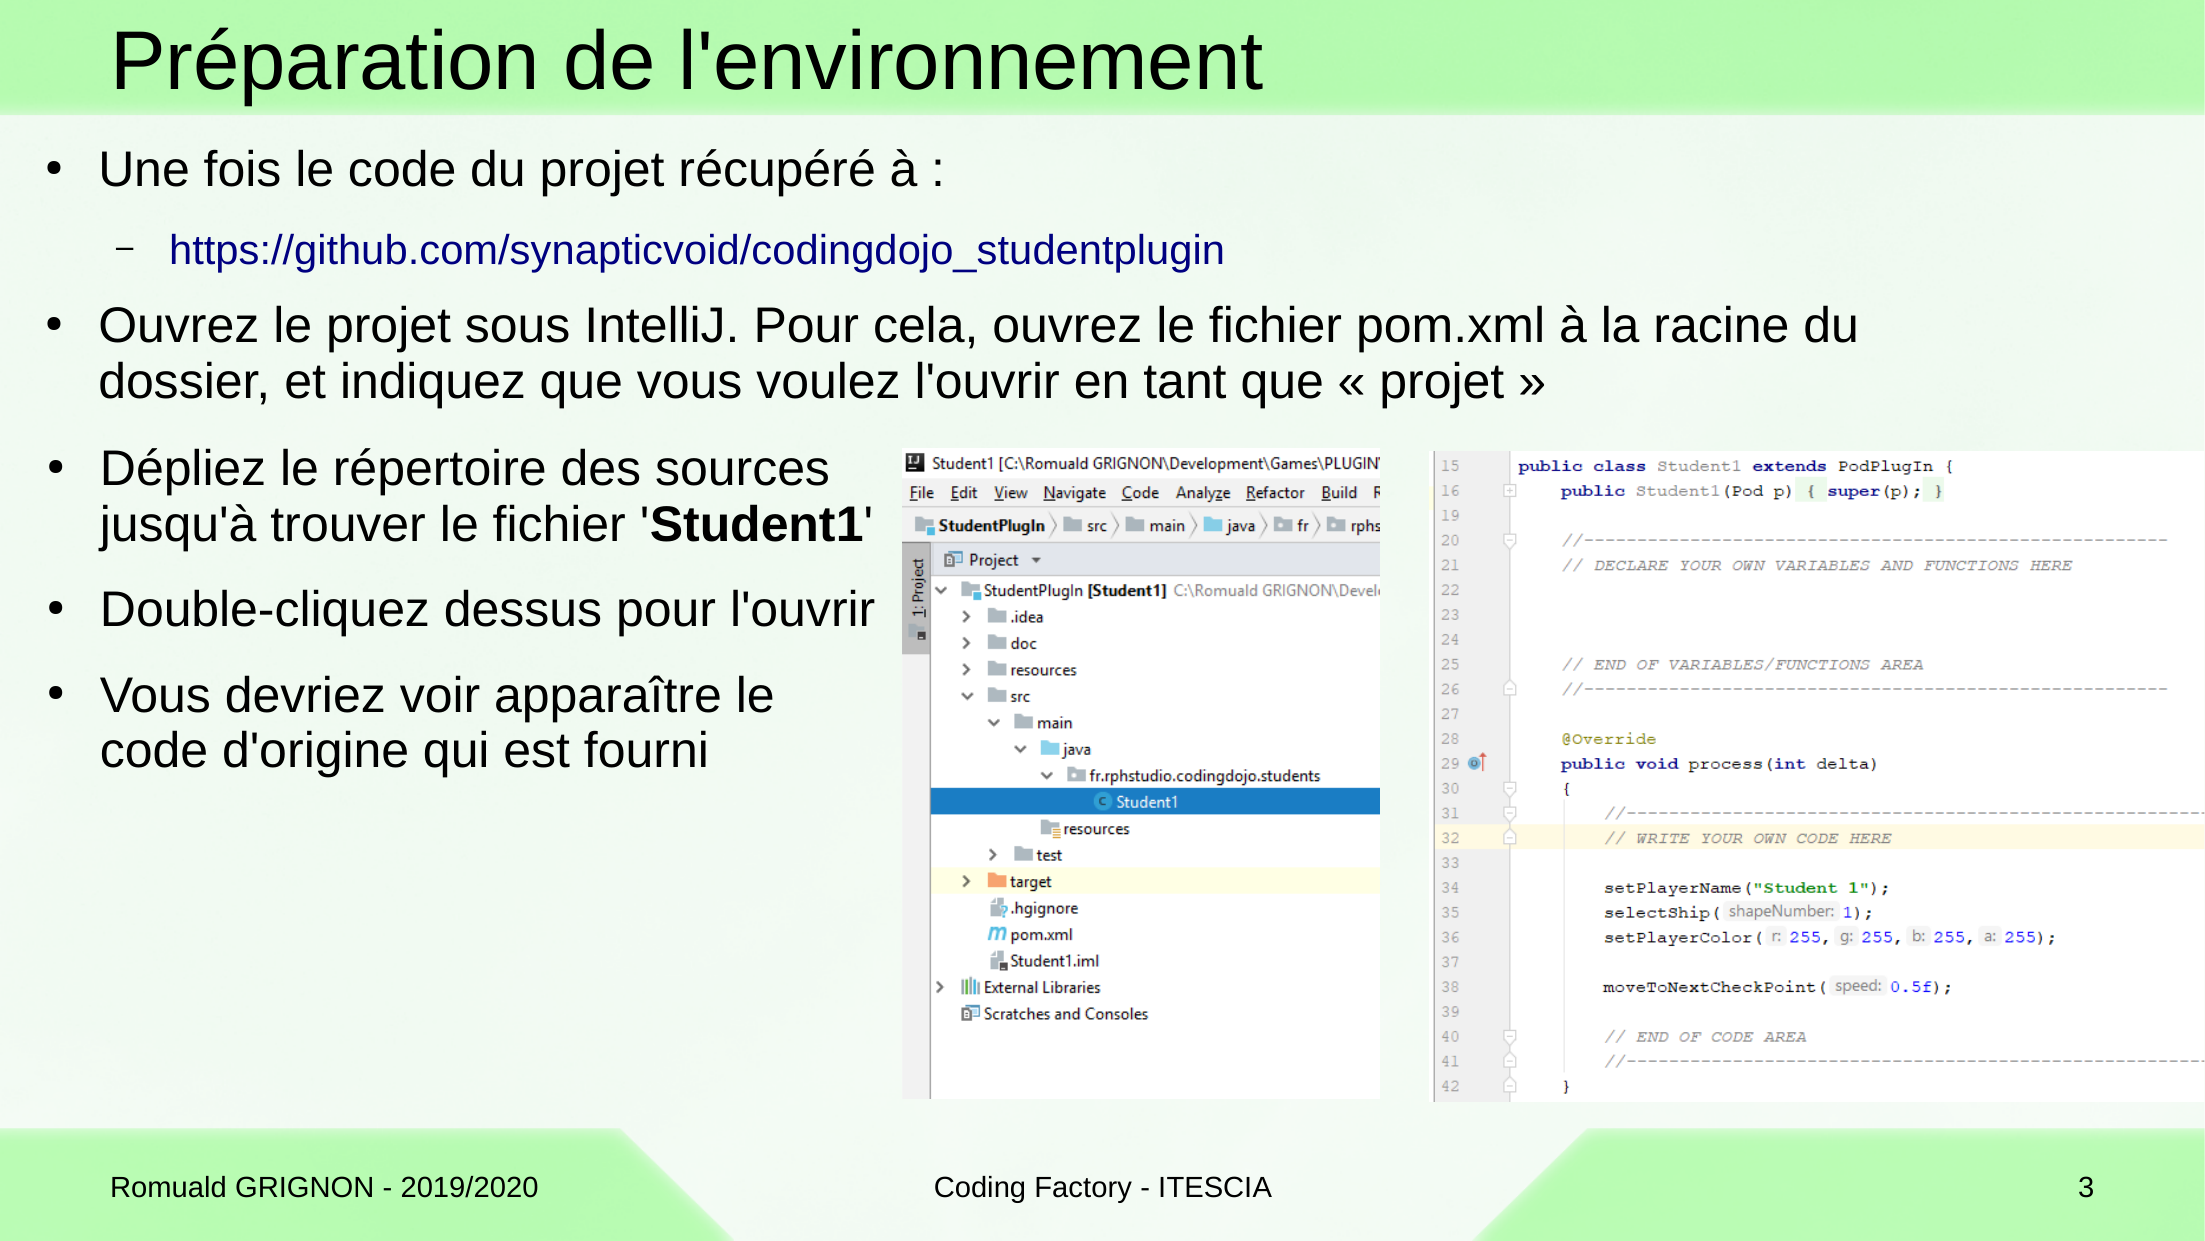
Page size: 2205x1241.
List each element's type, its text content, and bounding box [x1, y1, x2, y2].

picture [0, 0, 2205, 1241]
title Préparation de l'environnement [110, 49, 2095, 257]
list Une fois le code du projet récupéré à : https://github.com/synapticvoid/codingdojo_studentplugin Ouvrez le projet sous IntelliJ. Pour cela, ouvrez le fichier pom.xml à la racine du dossier, et indiquez que vous voulez l'ouvrir en tant que « projet » [27, 212, 2012, 937]
list Dépliez le répertoire des sources jusqu'à trouver le fichier 'Student1' Double-cliquez dessus pour l'ouvrir Vous devriez voir apparaître le code d'origine qui est fourni [29, 511, 895, 1236]
